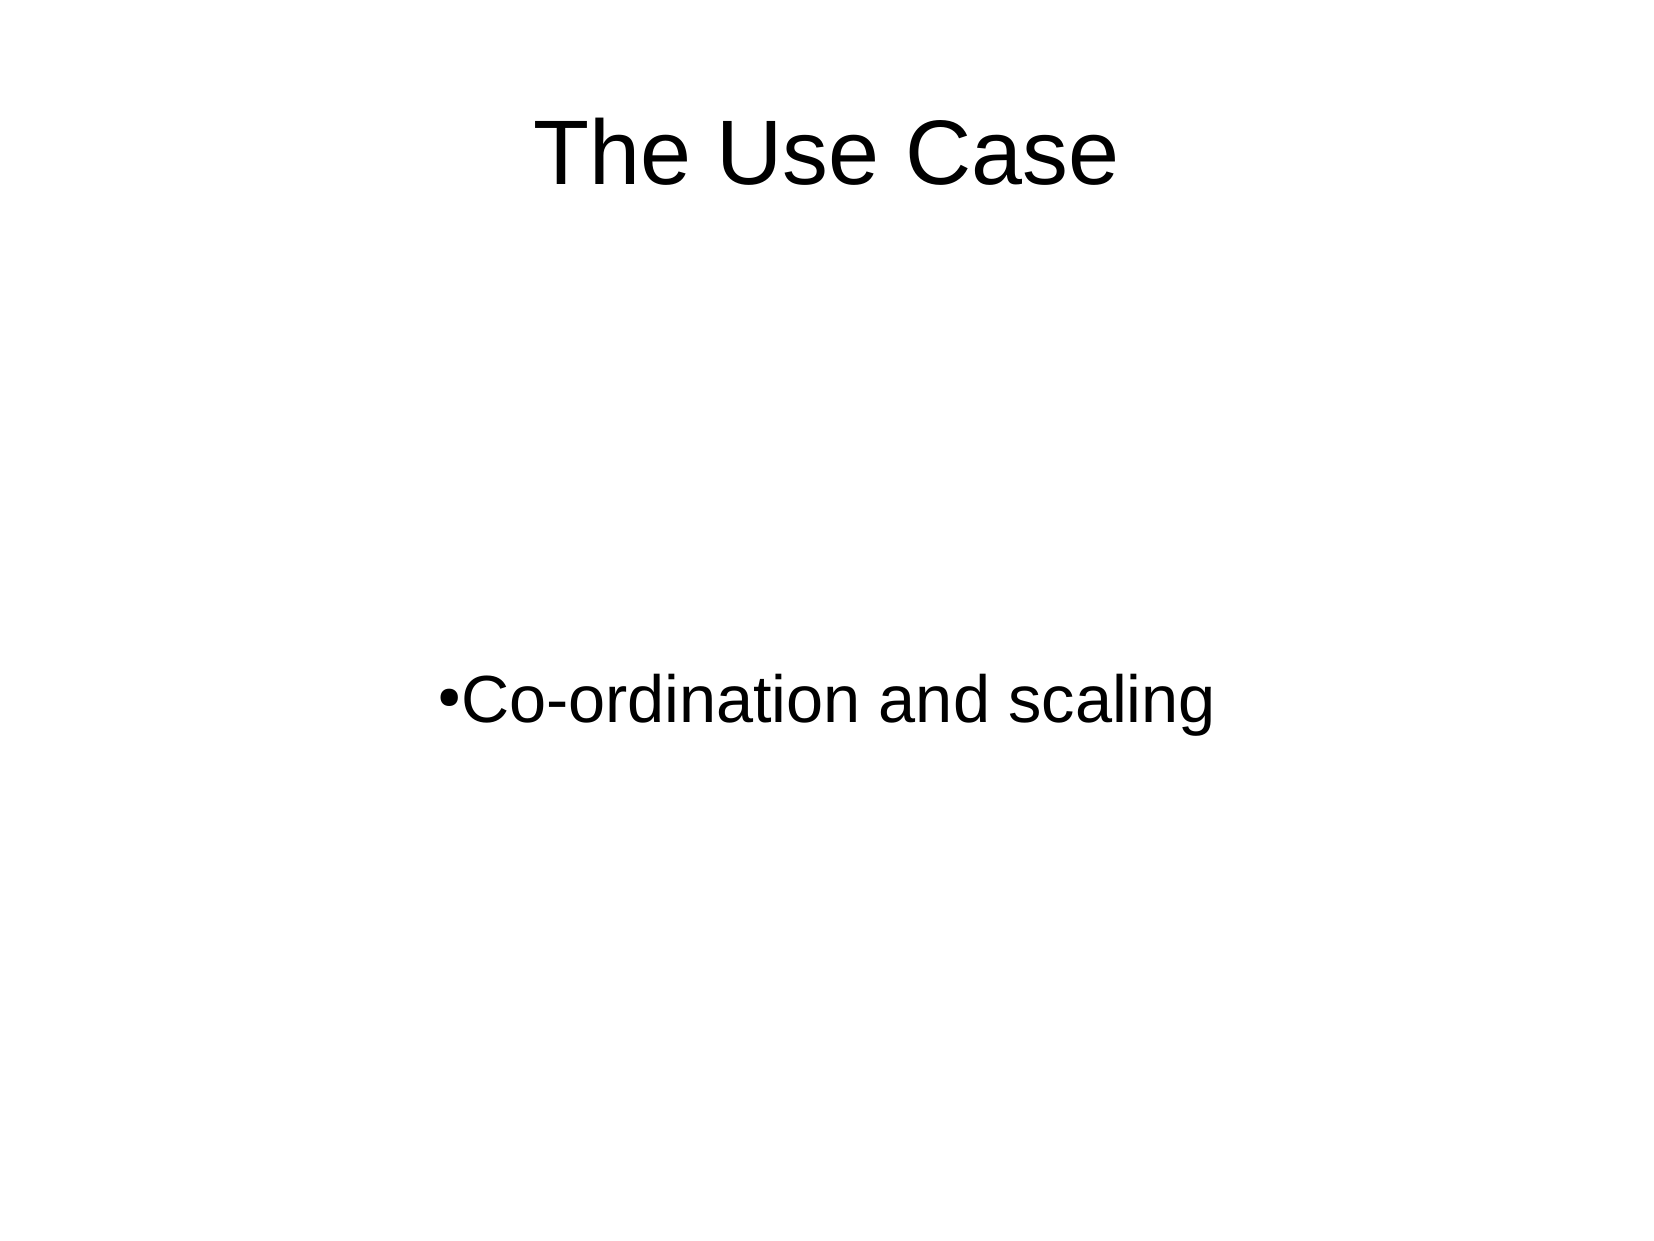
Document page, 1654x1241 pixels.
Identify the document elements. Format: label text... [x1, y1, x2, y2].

title The Use Case [82, 49, 1571, 257]
subtitle Co-ordination and scaling [82, 290, 1571, 1109]
